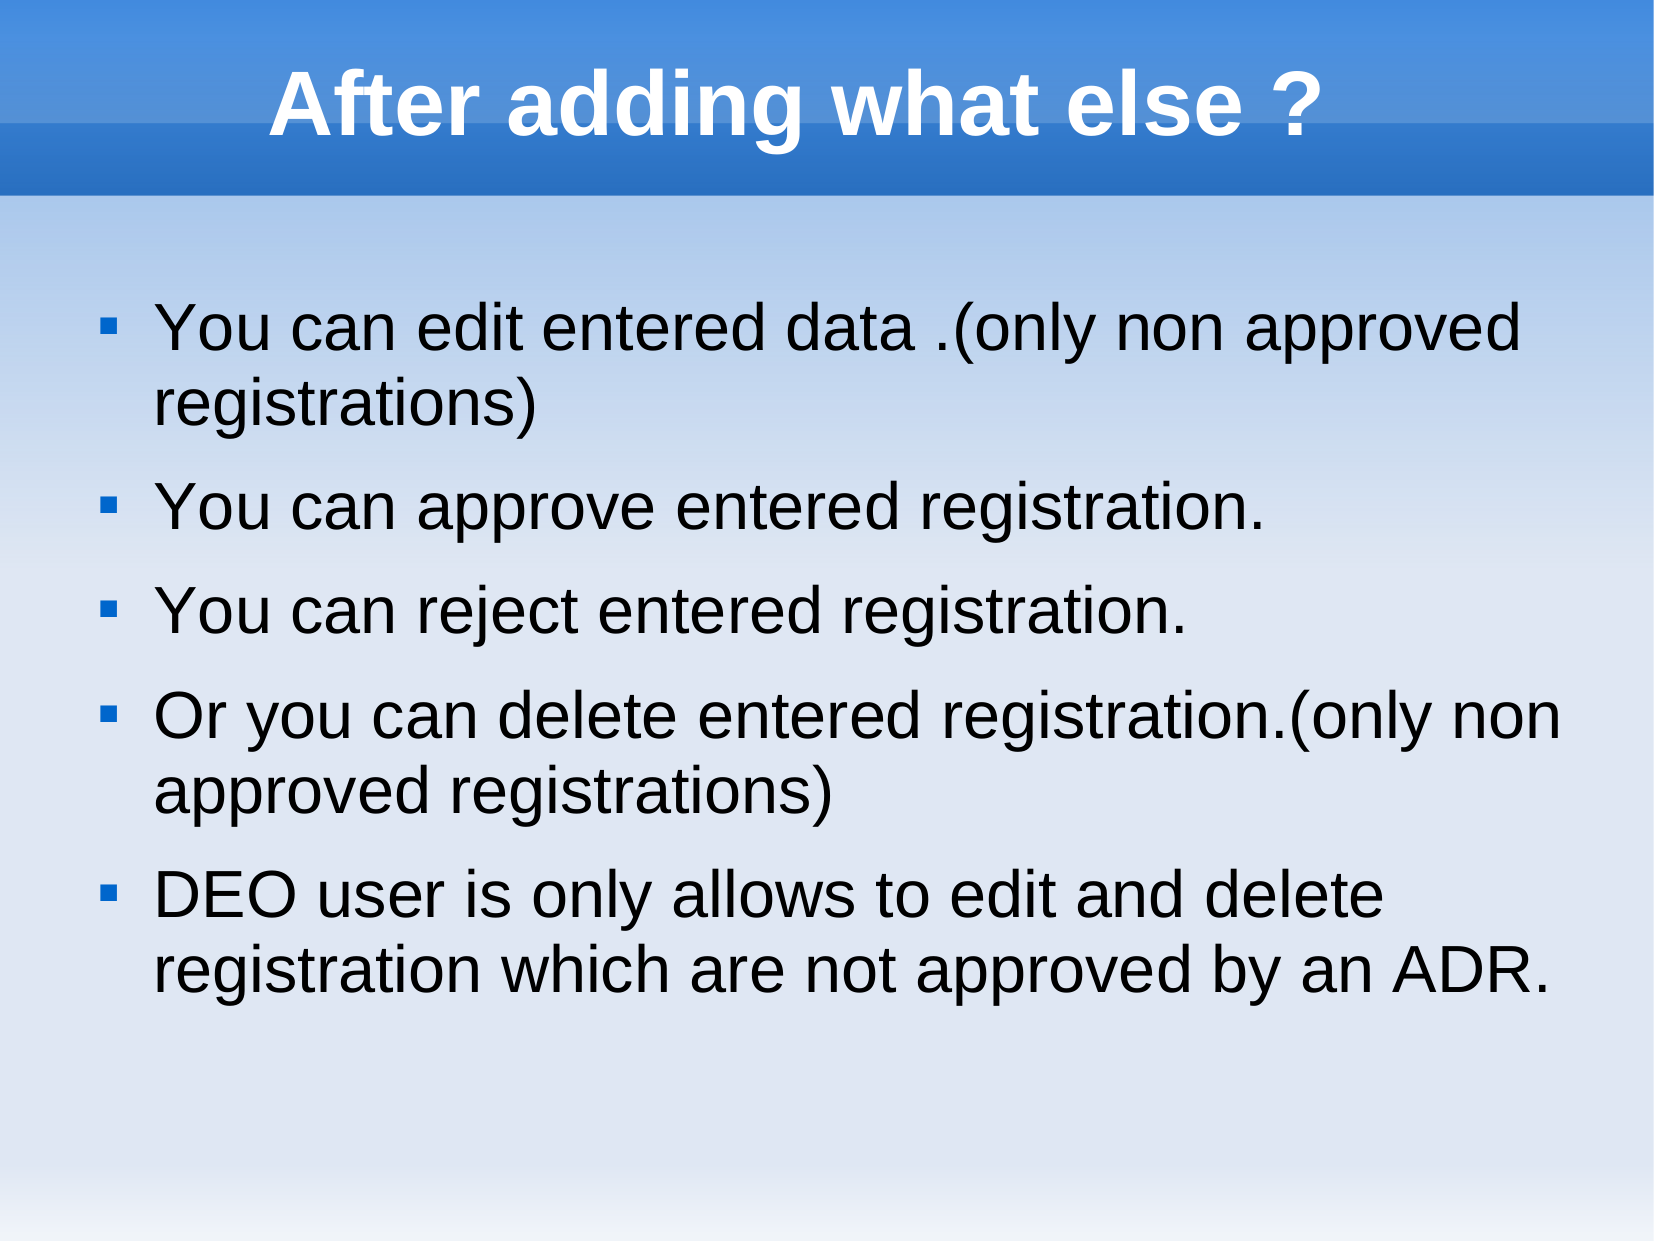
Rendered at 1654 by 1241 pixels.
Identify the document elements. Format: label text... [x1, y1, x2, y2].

list You can edit entered data .(only non approved registrations) You can approve entered registration. You can reject entered registration. Or you can delete entered registration.(only non approved registrations) DEO user is only allows to edit and delete registration which are not approved by an ADR. [82, 290, 1571, 1094]
picture [0, 0, 1654, 1241]
title After adding what else ? [76, 7, 1565, 200]
